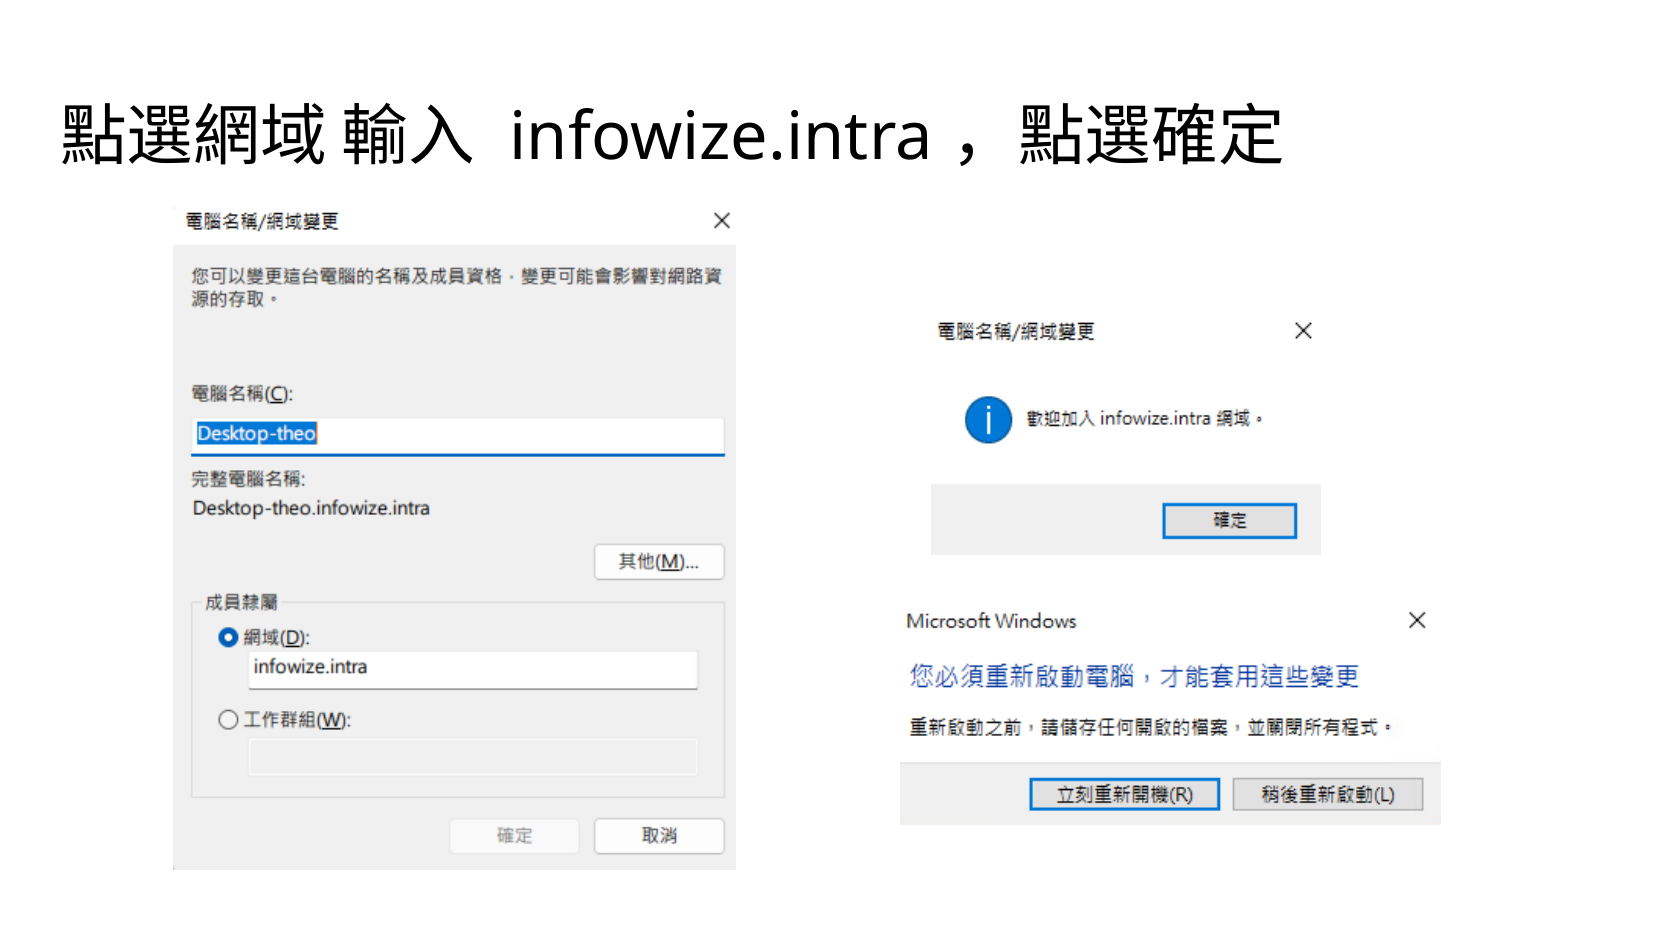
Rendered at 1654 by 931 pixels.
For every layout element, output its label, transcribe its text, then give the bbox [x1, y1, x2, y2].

picture [173, 208, 736, 871]
picture [931, 312, 1321, 556]
title 點選網域 輸入 infowize.intra，點選確定 [60, 52, 1549, 208]
picture [900, 600, 1441, 826]
